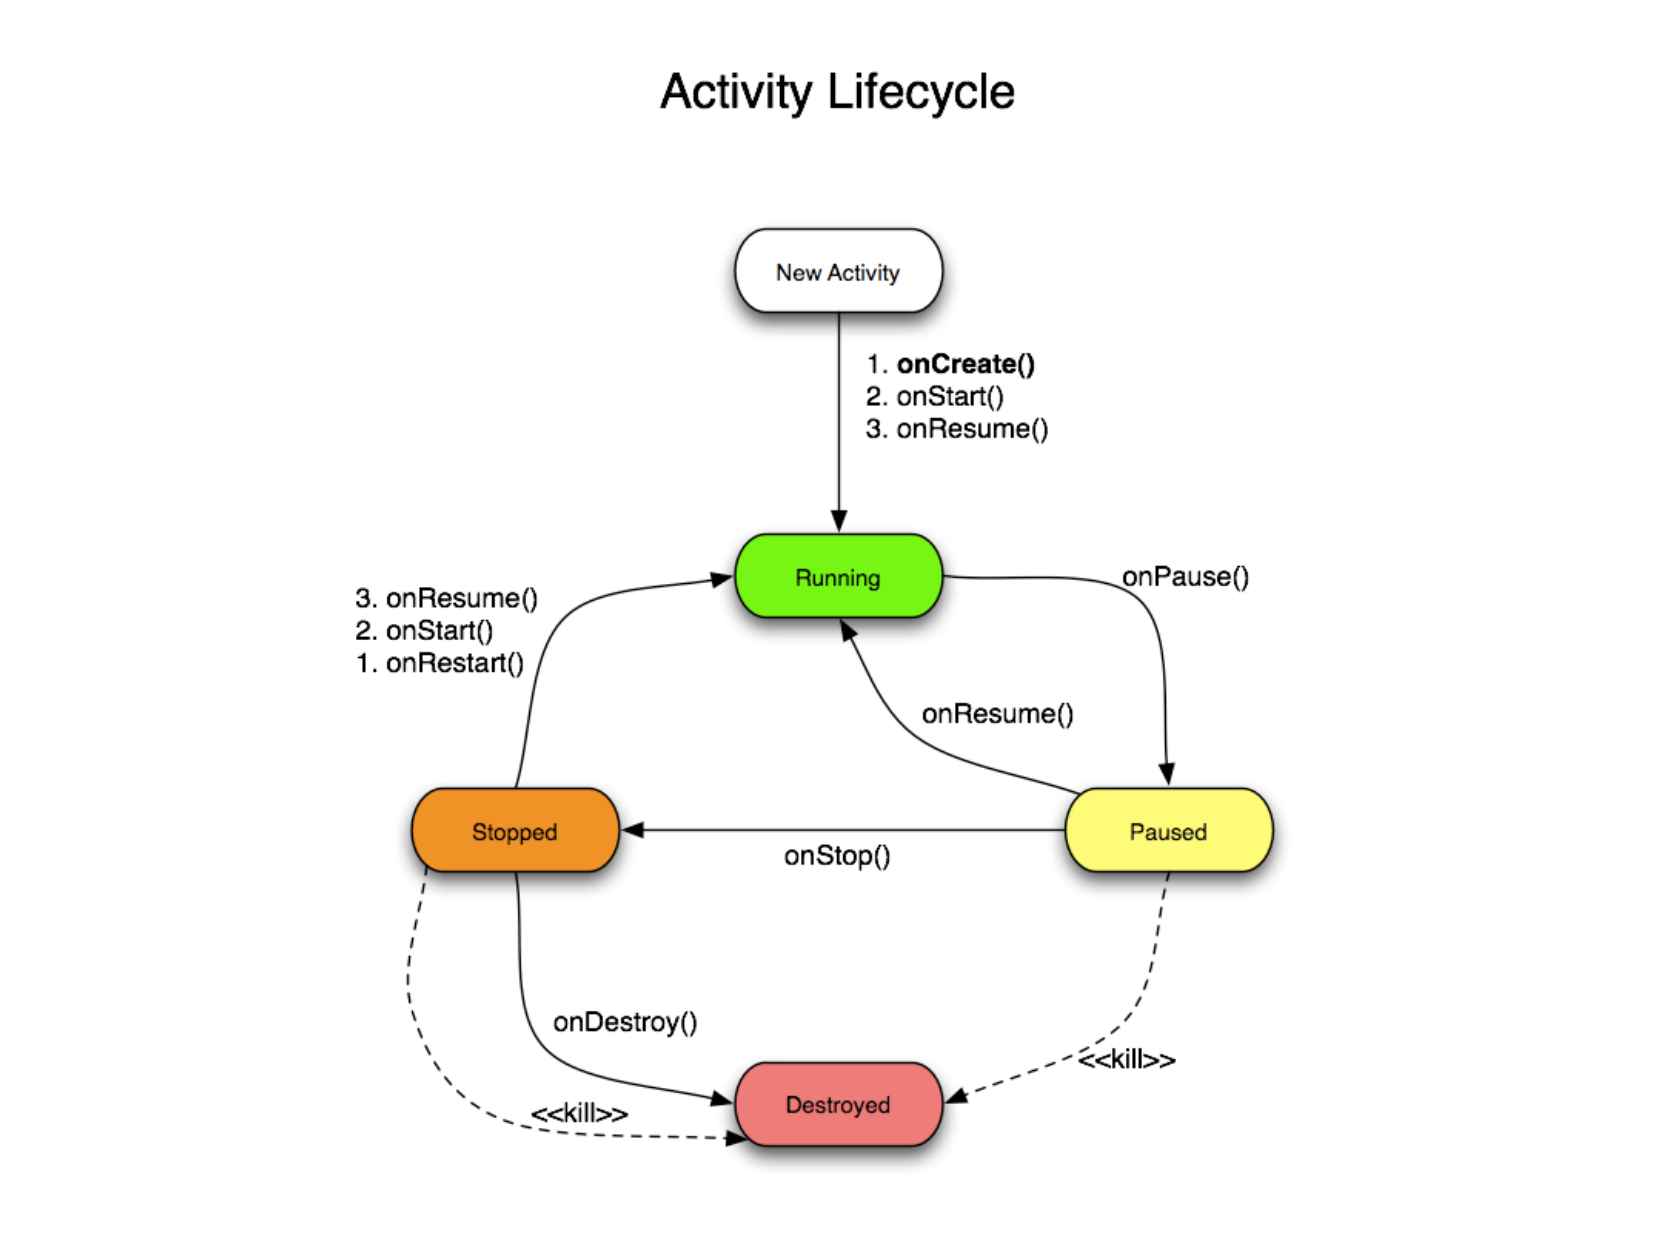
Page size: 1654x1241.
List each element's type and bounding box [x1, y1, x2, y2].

picture [335, 39, 1319, 1201]
